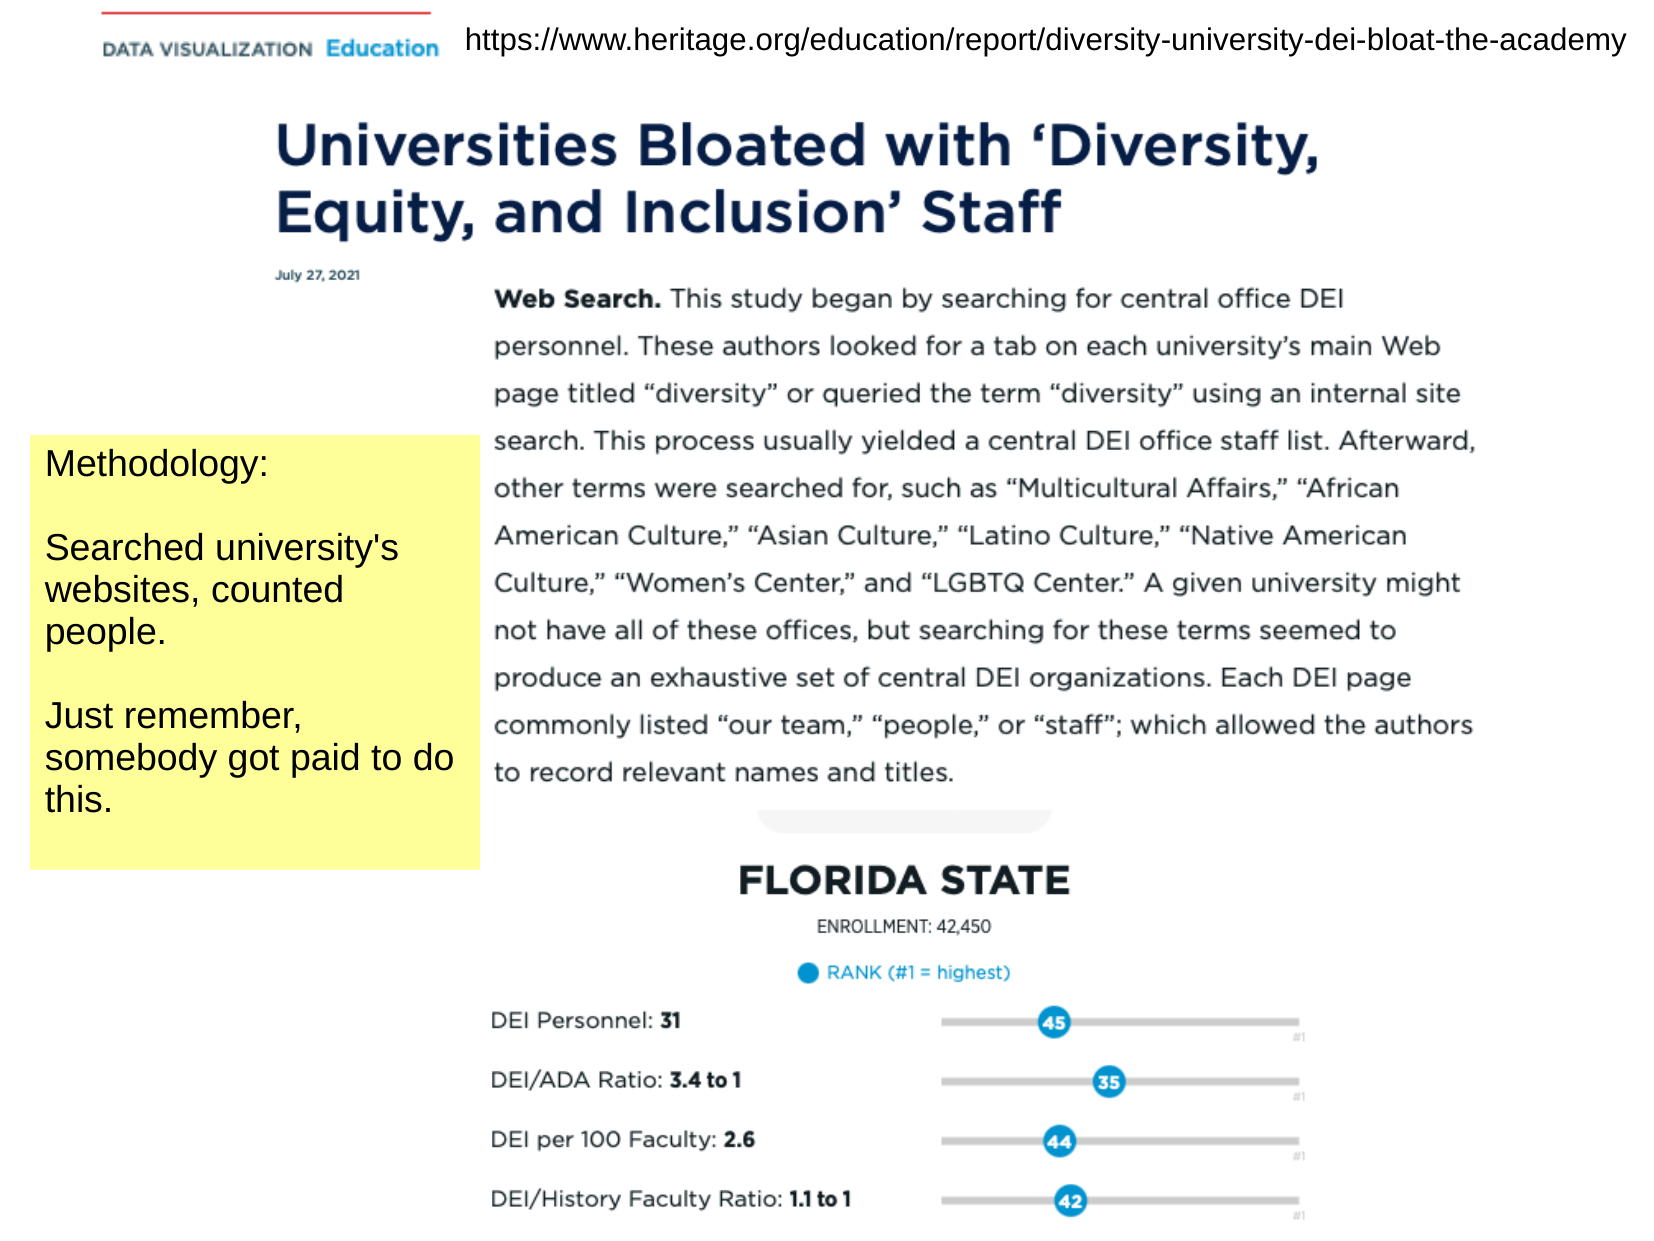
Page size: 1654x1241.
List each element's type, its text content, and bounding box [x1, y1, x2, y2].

text_box Methodology: Searched university's websites, counted people. Just remember, somebody got paid to do this. [30, 435, 481, 870]
picture [75, 0, 1574, 1241]
text_box https://www.heritage.org/education/report/diversity-university-dei-bloat-the-academy [450, 15, 1654, 72]
